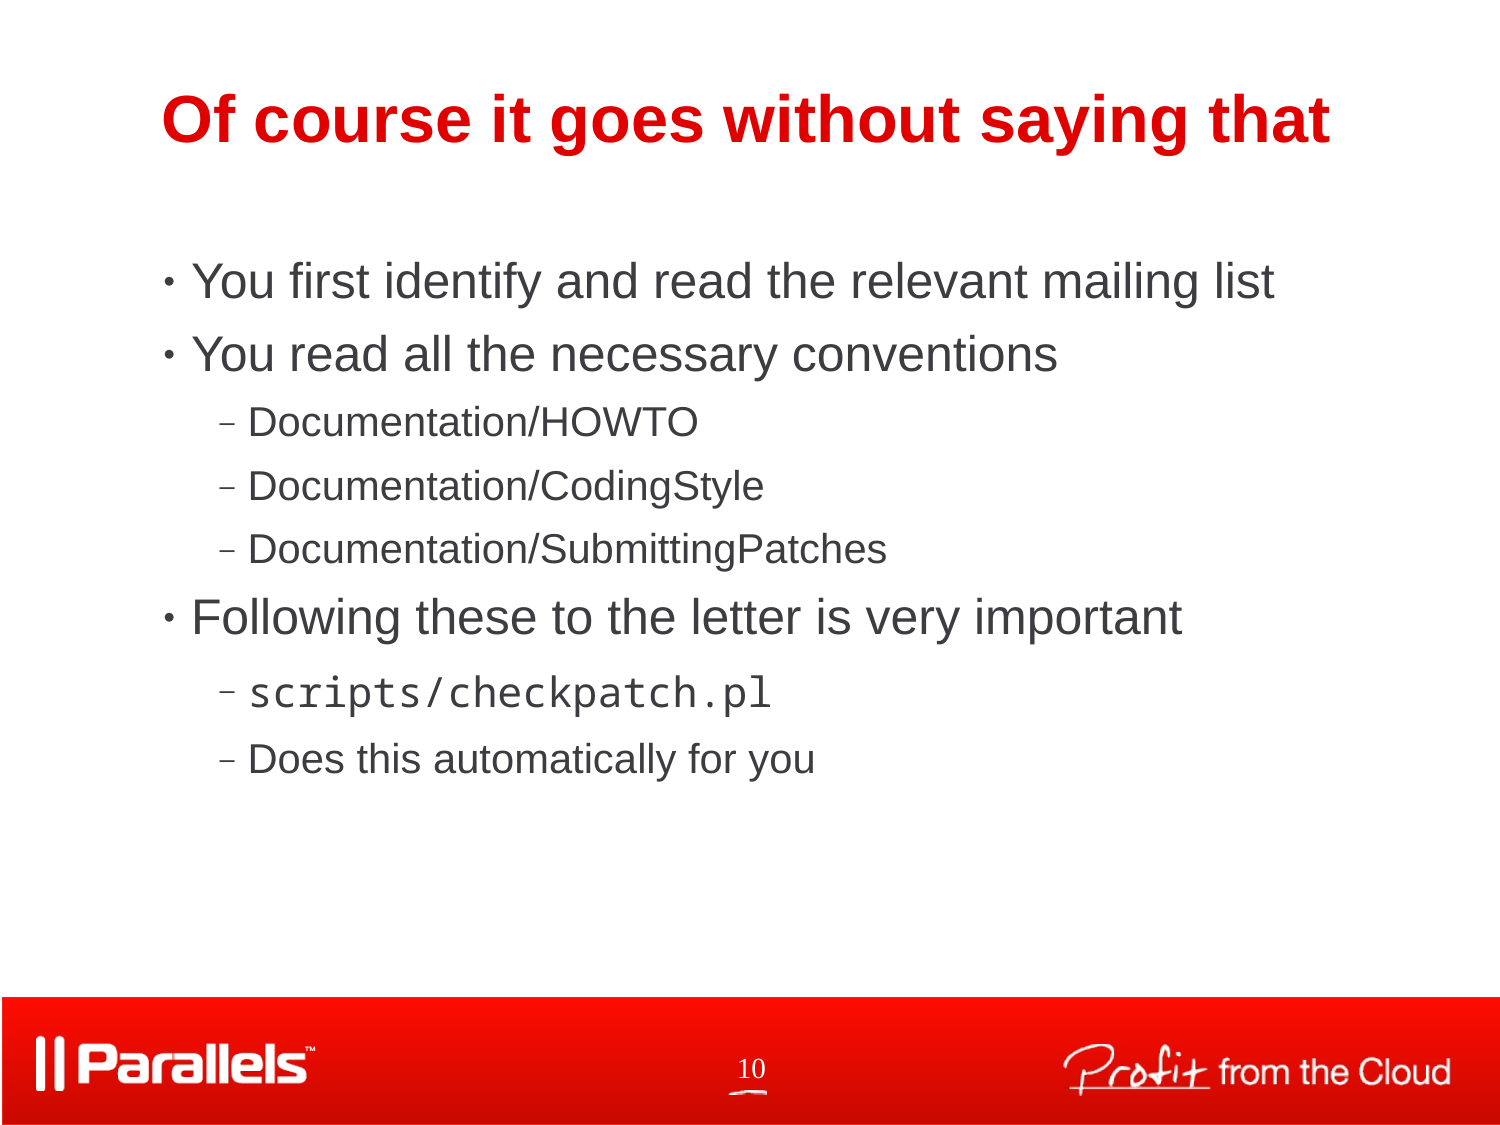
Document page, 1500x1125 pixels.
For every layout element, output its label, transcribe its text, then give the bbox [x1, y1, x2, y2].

picture [36, 1034, 318, 1091]
list You first identify and read the relevant mailing list You read all the necessary conventions Documentation/HOWTO Documentation/CodingStyle Documentation/SubmittingPatches Following these to the letter is very important scripts/checkpatch.pl Does this automatically for you [163, 254, 1404, 998]
picture [1049, 1033, 1465, 1096]
title Of course it goes without saying that [161, 41, 1383, 205]
picture [727, 1090, 767, 1095]
